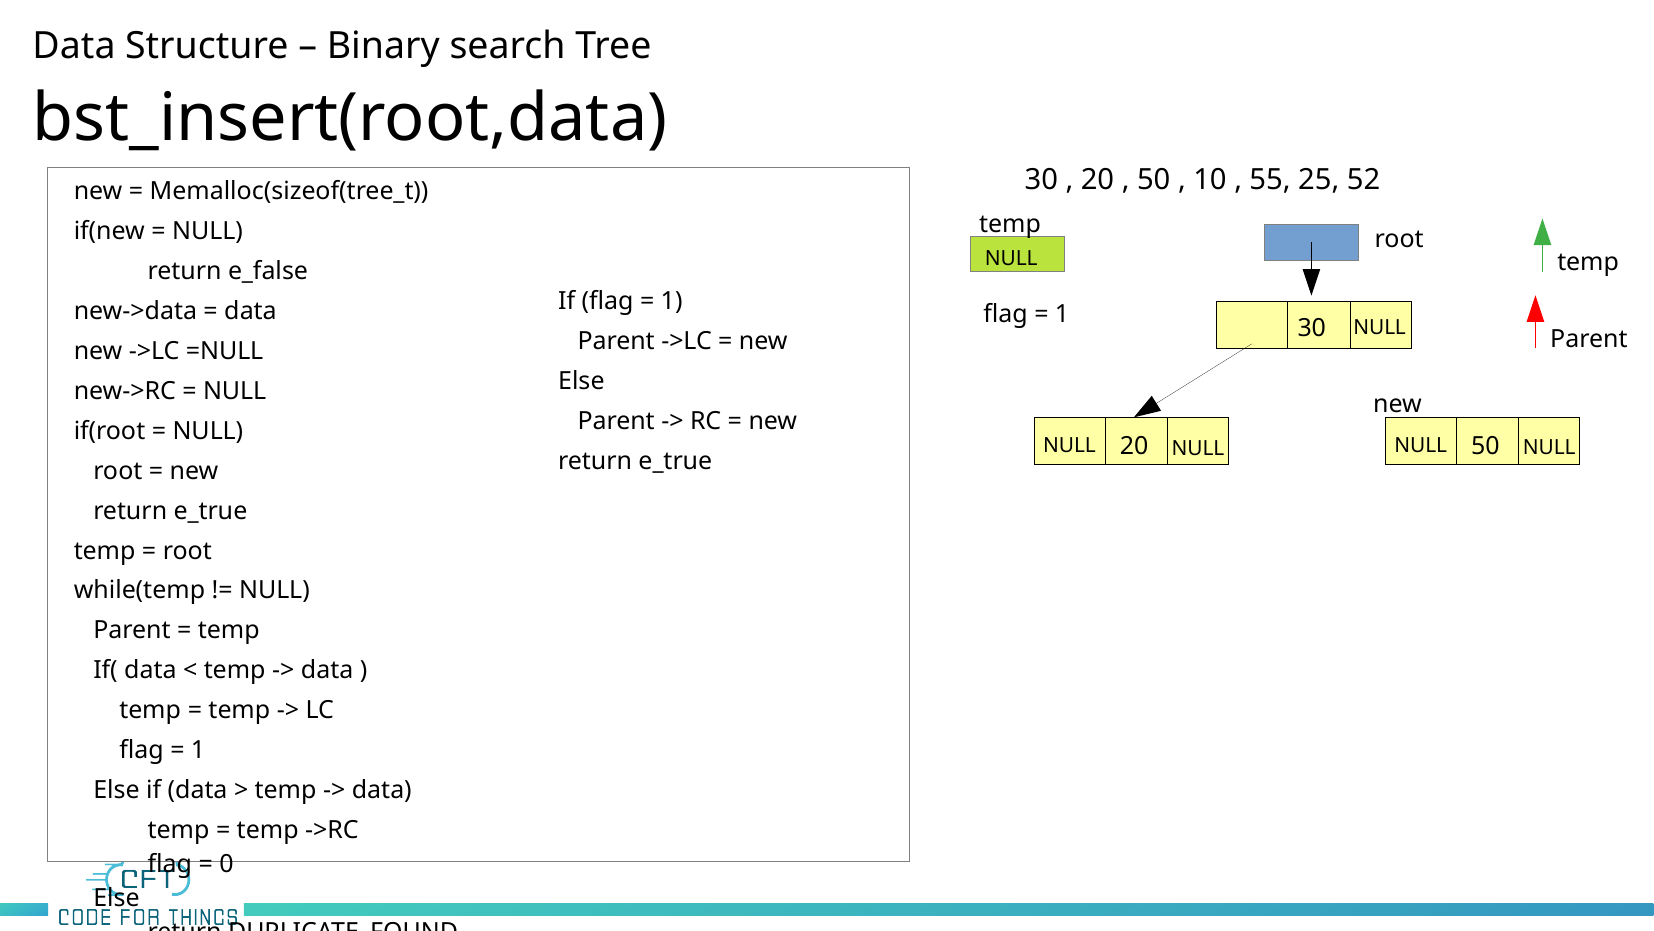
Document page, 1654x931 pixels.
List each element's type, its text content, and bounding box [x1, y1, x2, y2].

text_box [1288, 344, 1350, 349]
text_box 30 , 20 , 50 , 10 , 55, 25, 52 [1009, 141, 1536, 201]
text_box flag = 1 [968, 288, 1111, 333]
text_box NULL [970, 236, 1054, 276]
text_box 30 [1282, 302, 1345, 347]
text_box [603, 167, 910, 862]
text_box [1054, 243, 1065, 272]
text_box [1440, 417, 1456, 422]
text_box [1216, 301, 1287, 349]
text_box NULL [1338, 304, 1430, 344]
text_box [1264, 224, 1359, 261]
text_box root [1359, 212, 1440, 258]
text_box [1168, 417, 1229, 425]
text_box [1034, 417, 1105, 423]
title Data Structure – Binary search Tree bst_insert(root,data) [32, 12, 1184, 166]
text_box [1351, 344, 1412, 349]
text_box temp [1542, 236, 1638, 281]
text_box NULL [1379, 422, 1464, 463]
text_box new [1358, 377, 1440, 423]
text_box NULL [1156, 425, 1241, 465]
text_box [1519, 417, 1580, 425]
text_box NULL [1028, 423, 1112, 463]
text_box NULL [1508, 425, 1592, 465]
text_box If (flag = 1) Parent ->LC = new Else Parent -> RC = new return e_true [543, 275, 863, 496]
text_box 50 [1456, 420, 1519, 465]
text_box 20 [1105, 420, 1167, 465]
picture [59, 866, 237, 925]
text_box new = Memalloc(sizeof(tree_t)) if(new = NULL) return e_false new->data = data new ->LC =NULL new->RC = NULL if(root = NULL) root = new return e_true temp = root while(temp != NULL) Parent = temp If( data < temp -> data ) temp = temp -> LC flag = 1 Else if (data > temp -> data) temp = temp ->RC flag = 0 Else return DUPLICATE_FOUND [59, 166, 603, 866]
text_box Parent [1535, 312, 1646, 358]
text_box [47, 167, 59, 862]
text_box temp [964, 198, 1069, 243]
